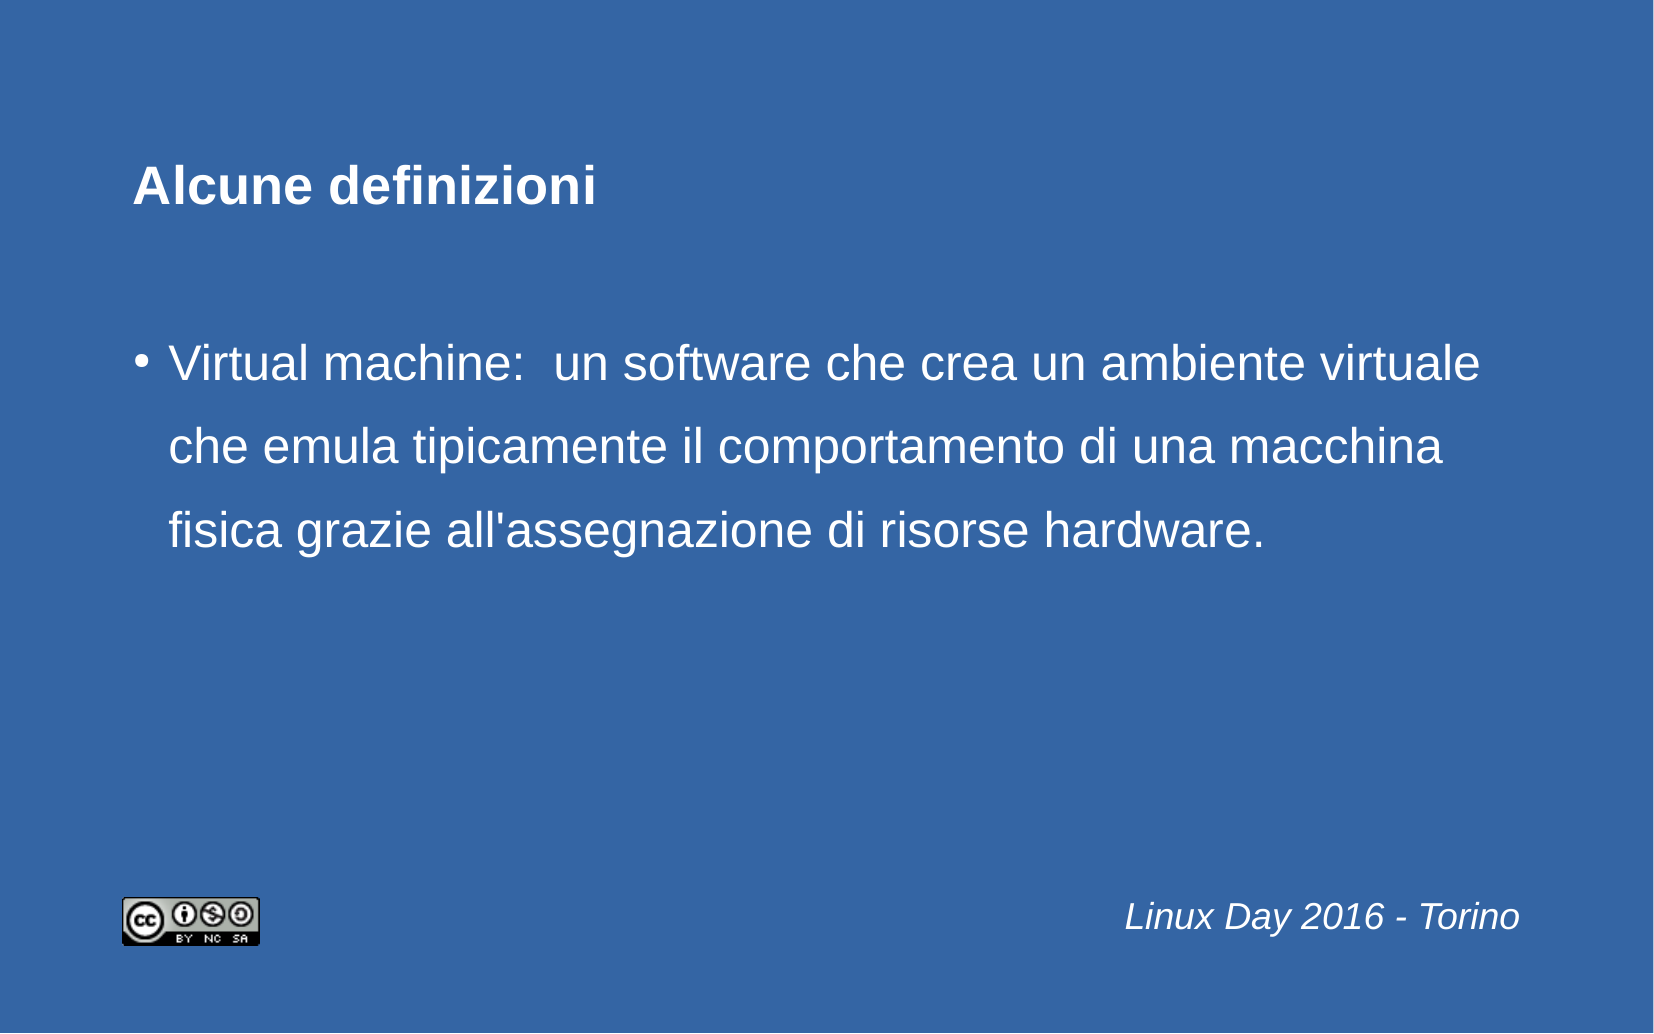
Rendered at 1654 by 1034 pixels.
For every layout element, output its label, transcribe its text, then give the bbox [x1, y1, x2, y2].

text_box Linux Day 2016 - Torino [1109, 887, 1536, 1034]
text_box Alcune definizioni Virtual machine: un software che crea un ambiente virtuale che emula tipicamente il comportamento di una macchina fisica grazie all'assegnazione di risorse hardware. [118, 118, 1536, 870]
picture [122, 897, 260, 946]
